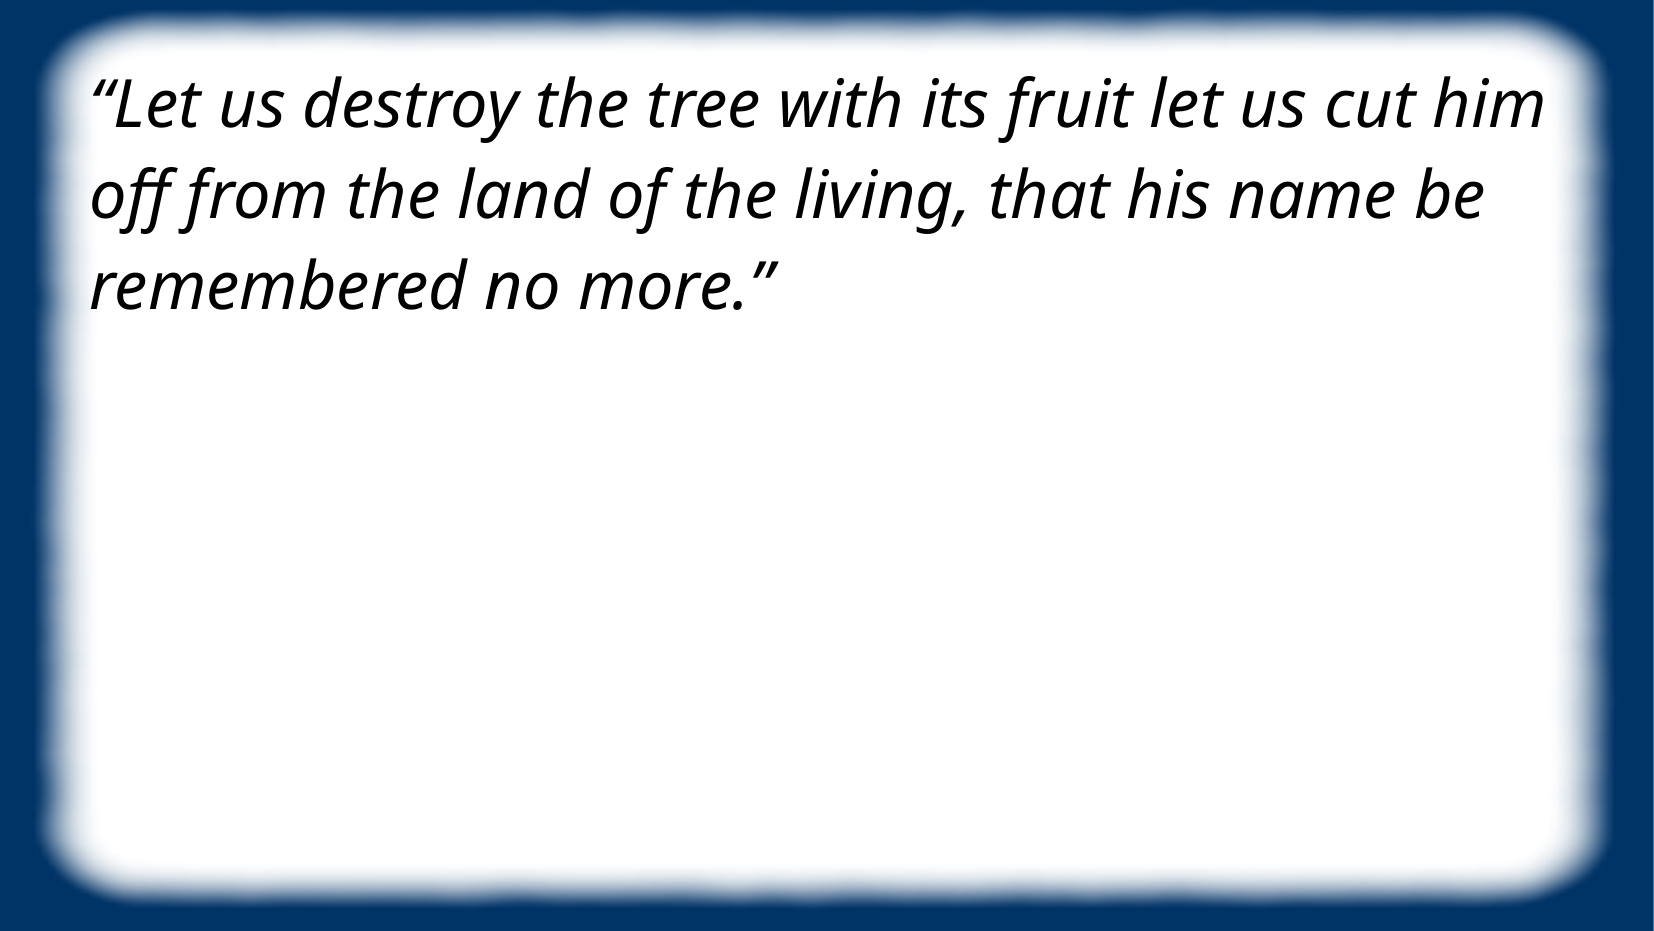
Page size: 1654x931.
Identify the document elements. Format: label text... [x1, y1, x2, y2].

picture [0, 0, 1654, 931]
text_box “Let us destroy the tree with its fruit let us cut him off from the land of the living, that his name be remembered no more.” [75, 48, 1591, 331]
